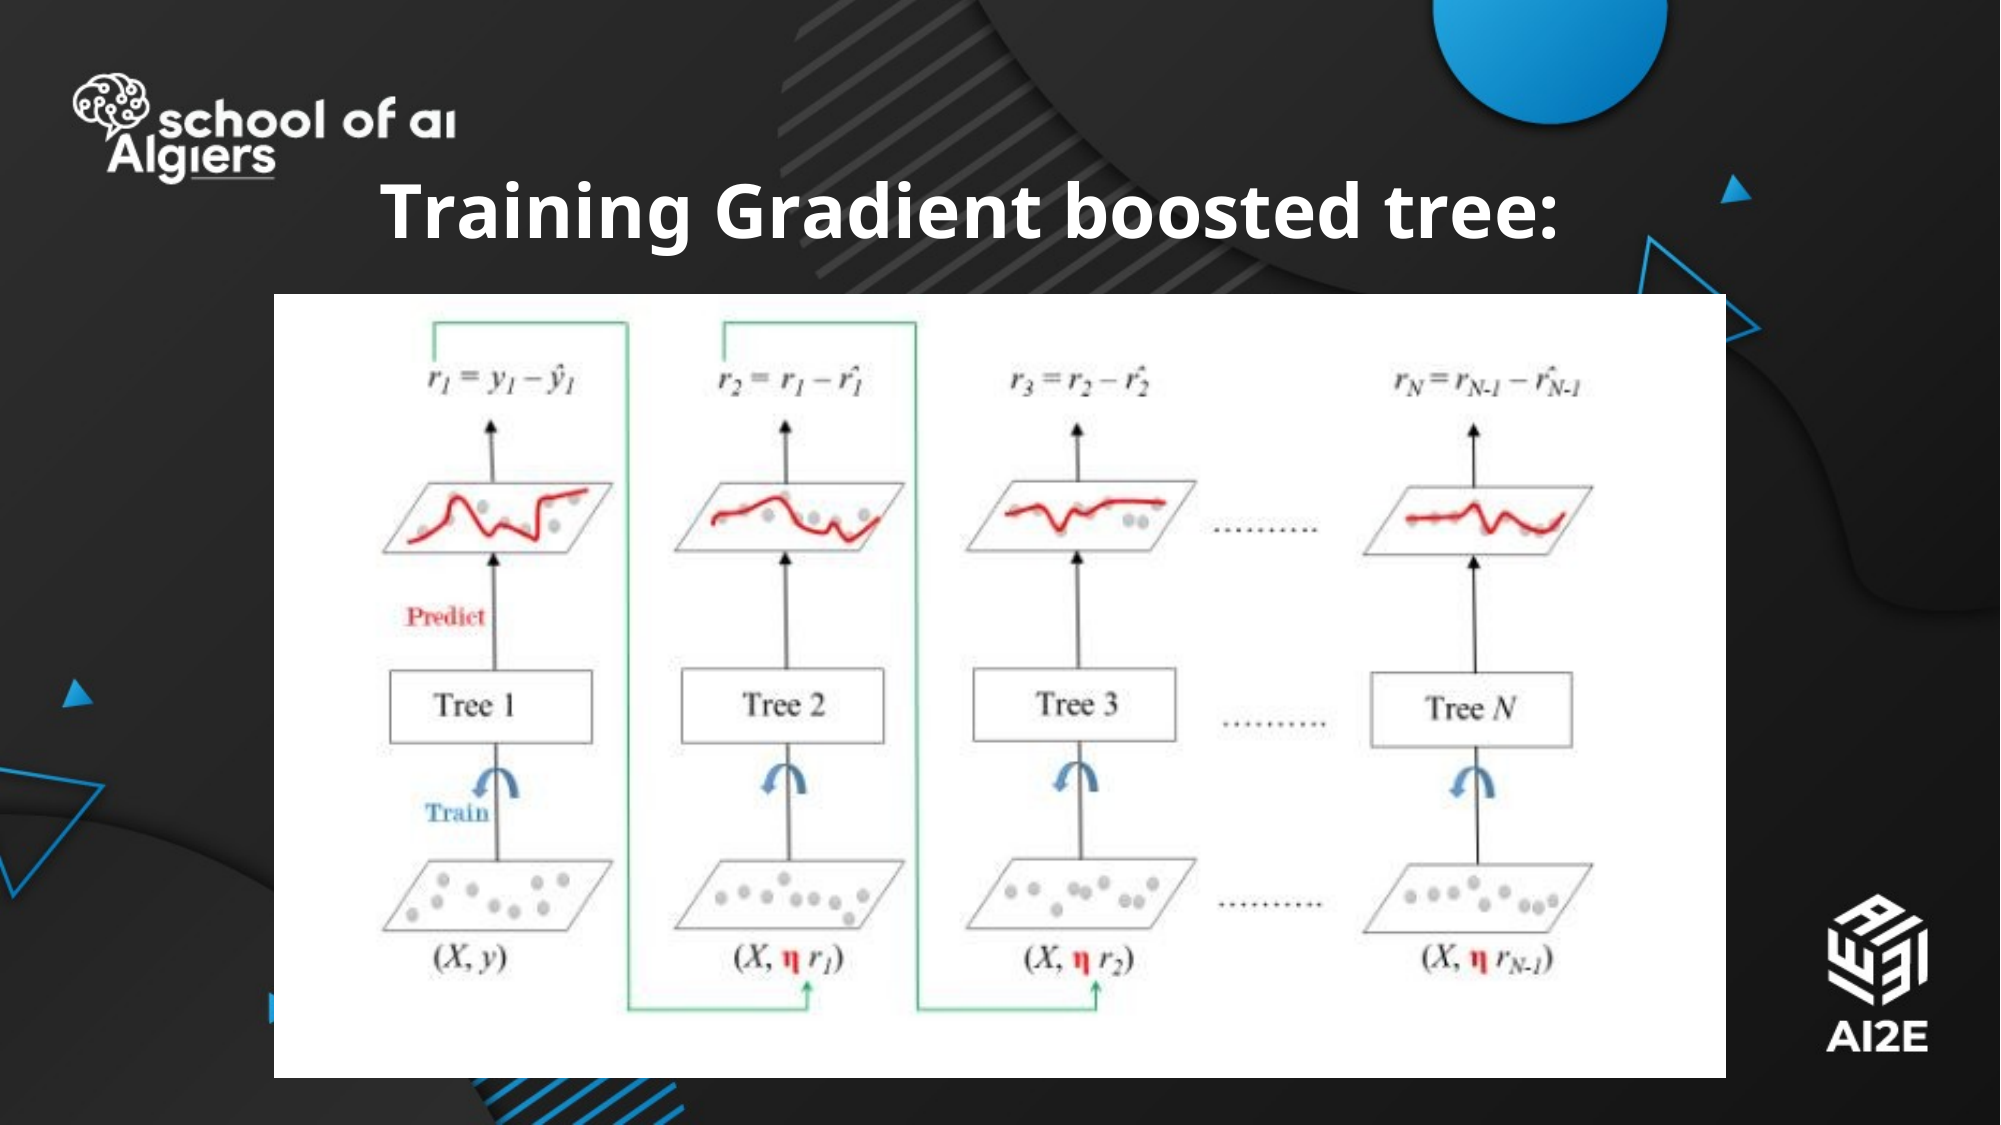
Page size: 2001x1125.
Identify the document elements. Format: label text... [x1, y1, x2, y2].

picture [1496, 106, 1503, 112]
text_box Training Gradient boosted tree: [35, 163, 1905, 252]
picture [1510, 106, 1523, 110]
picture [0, 0, 2000, 1125]
